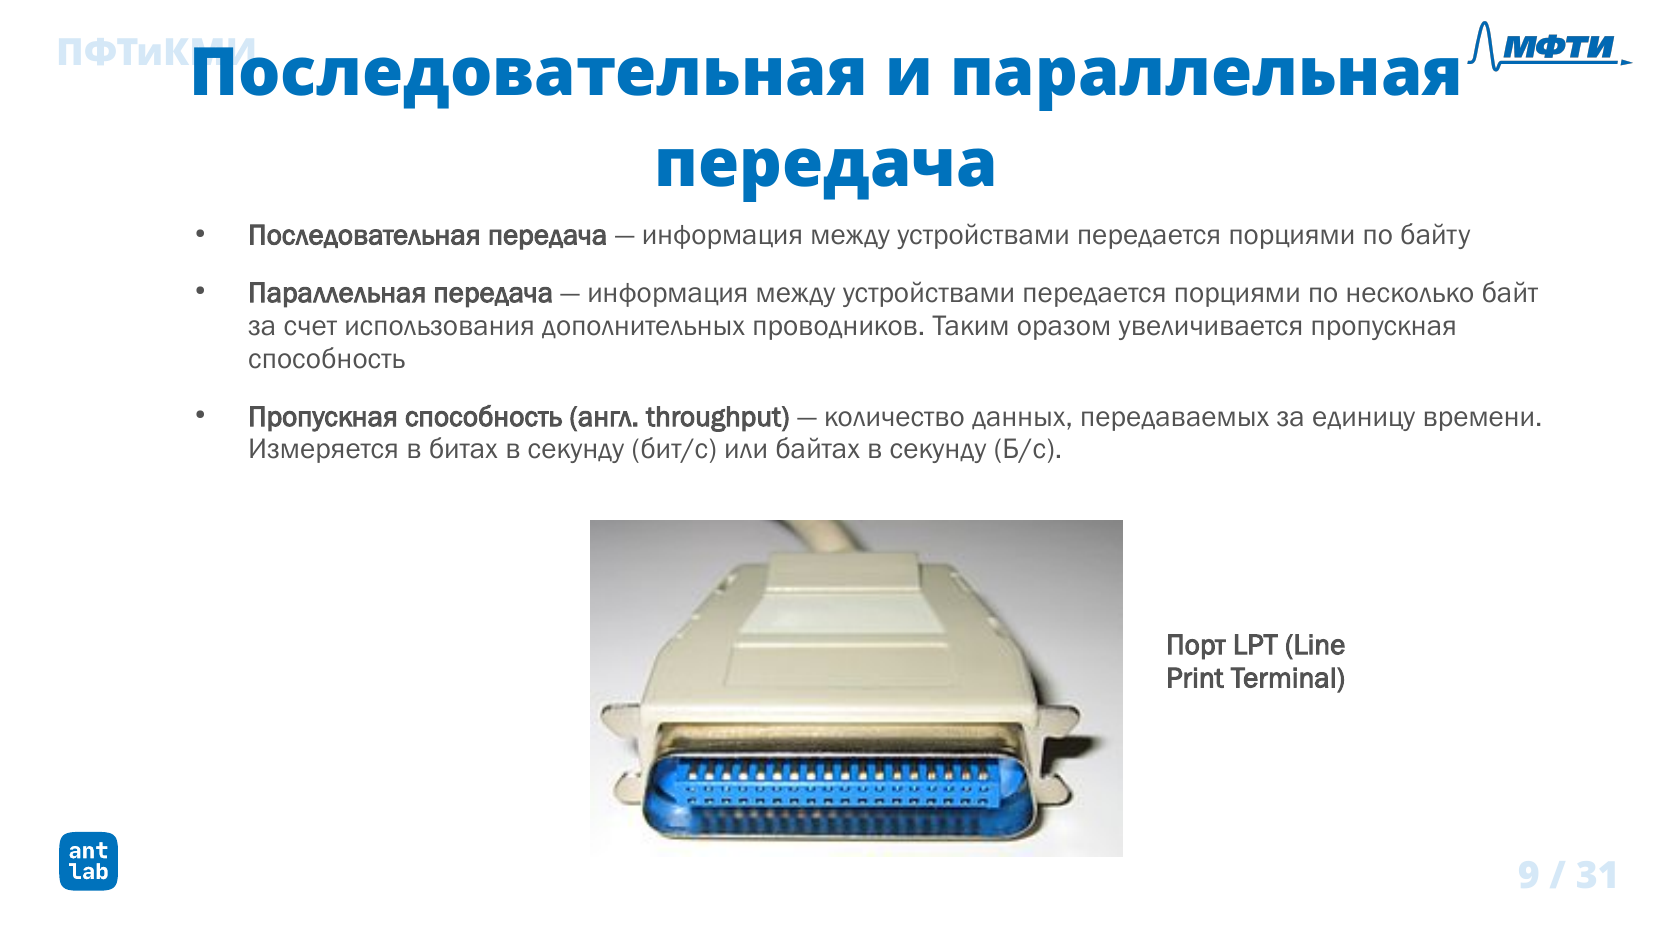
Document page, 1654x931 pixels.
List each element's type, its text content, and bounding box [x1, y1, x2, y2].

picture [590, 520, 1123, 857]
list Последовательная передача — информация между устройствами передается порциями по байту Параллельная передача — информация между устройствами передается порциями по несколько байт за счет использования дополнительных проводников. Таким оразом увеличивается пропускная способность Пропускная способность (англ. throughput) — количество данных, передаваемых за единицу времени. Измеряется в битах в секунду (бит/с) или байтах в секунду (Б/с). [177, 217, 1571, 502]
text_box Порт LPT (Line Print Terminal) [1151, 620, 1388, 709]
title Последовательная и параллельная передача [82, 20, 1571, 209]
picture [1446, 0, 1654, 93]
